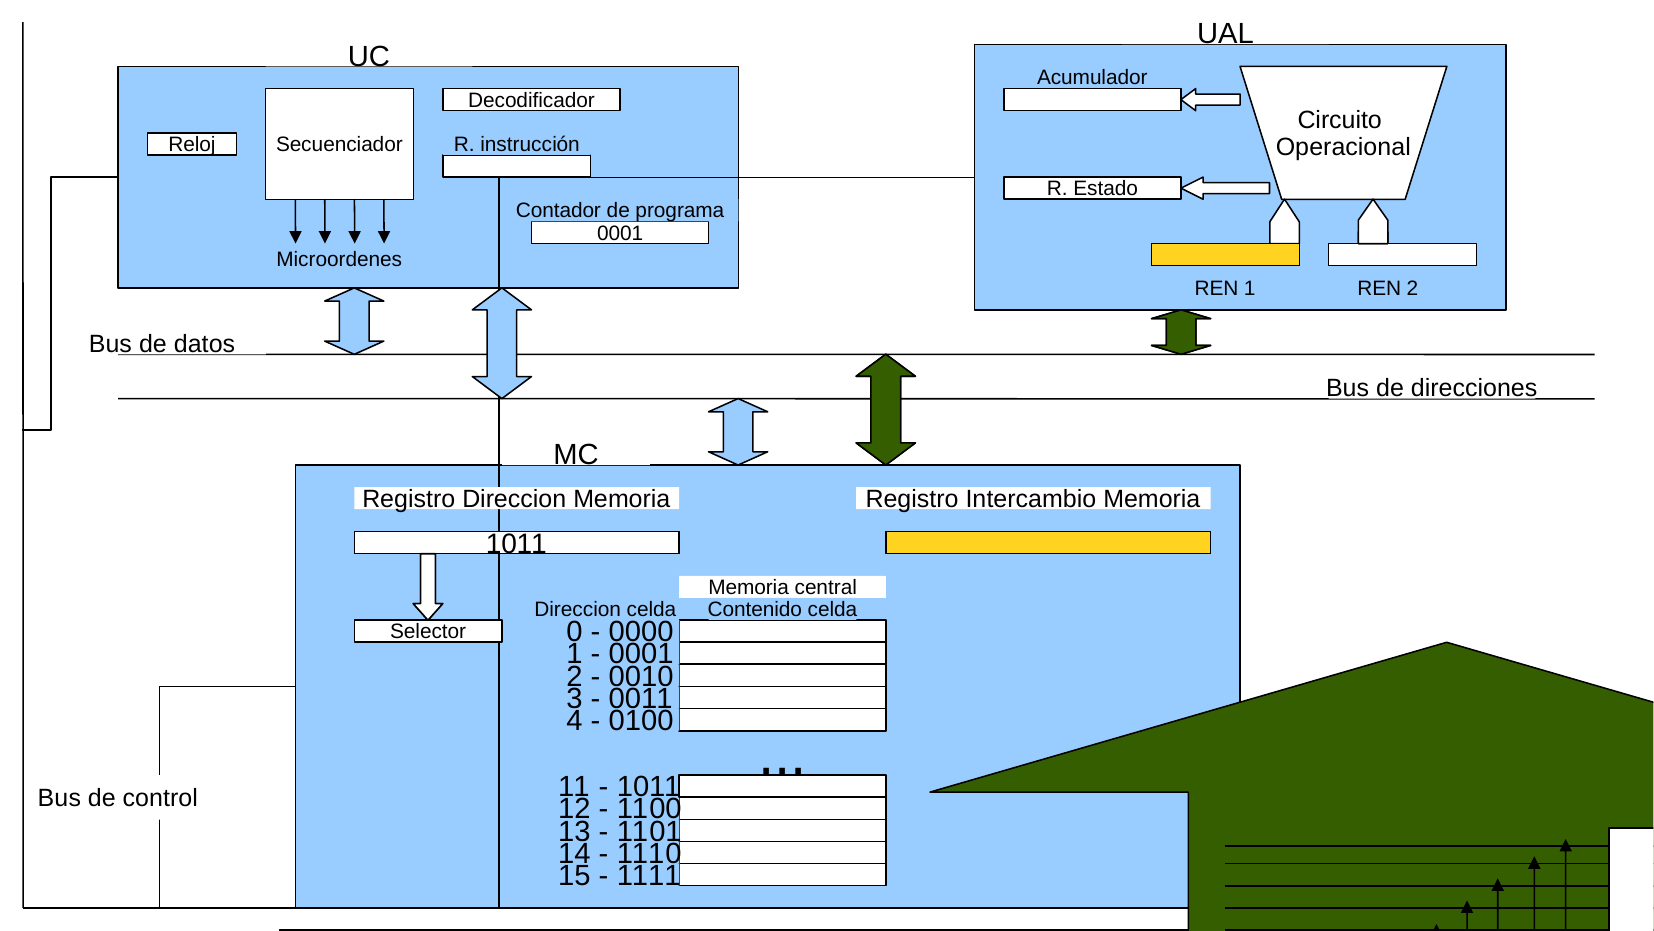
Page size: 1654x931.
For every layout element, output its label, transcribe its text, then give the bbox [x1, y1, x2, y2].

text_box Reloj [147, 132, 237, 155]
text_box 4 - 0100 [560, 708, 680, 731]
text_box UC [265, 44, 473, 67]
text_box UAL [1122, 22, 1329, 45]
text_box [1499, 909, 1533, 929]
text_box Bus de datos [59, 332, 266, 355]
text_box [1536, 909, 1564, 929]
text_box R. Estado [1003, 177, 1181, 200]
text_box 0 - 0000 [560, 620, 680, 642]
text_box Bus de direcciones [1328, 376, 1536, 399]
text_box MC [502, 442, 650, 466]
text_box Bus de control [29, 775, 207, 820]
text_box Memoria central [679, 575, 886, 598]
text_box 13 - 1101 [560, 819, 680, 841]
text_box Direccion celda [531, 597, 680, 620]
text_box Secuenciador [265, 88, 414, 200]
text_box 0001 [531, 222, 709, 244]
text_box Contenido celda [708, 597, 857, 620]
text_box Registro Direccion Memoria [354, 487, 680, 510]
text_box [1536, 864, 1564, 885]
text_box [118, 66, 739, 399]
text_box Registro Intercambio Memoria [856, 487, 1211, 510]
text_box Acumulador [1003, 66, 1181, 88]
text_box [1468, 909, 1496, 929]
text_box 3 - 0011 [560, 686, 680, 708]
text_box Selector [354, 620, 503, 643]
text_box 11 - 1011 [560, 775, 679, 797]
text_box [500, 354, 1654, 931]
text_box 15 - 1111 [560, 863, 680, 886]
text_box Contador de programa [502, 199, 739, 222]
text_box Decodificador [442, 88, 621, 111]
text_box R. instrucción [442, 132, 591, 155]
text_box 2 - 0010 [560, 664, 680, 686]
text_box Circuito Operacional [1240, 66, 1447, 200]
text_box 1011 [354, 531, 680, 554]
text_box Microordenes [265, 248, 414, 271]
text_box [974, 44, 1507, 355]
text_box [1536, 887, 1564, 907]
text_box 12 - 1100 [560, 797, 680, 819]
text_box 14 - 1110 [560, 841, 680, 863]
text_box 1 - 0001 [560, 642, 680, 664]
text_box [295, 465, 498, 907]
text_box [1499, 887, 1533, 907]
